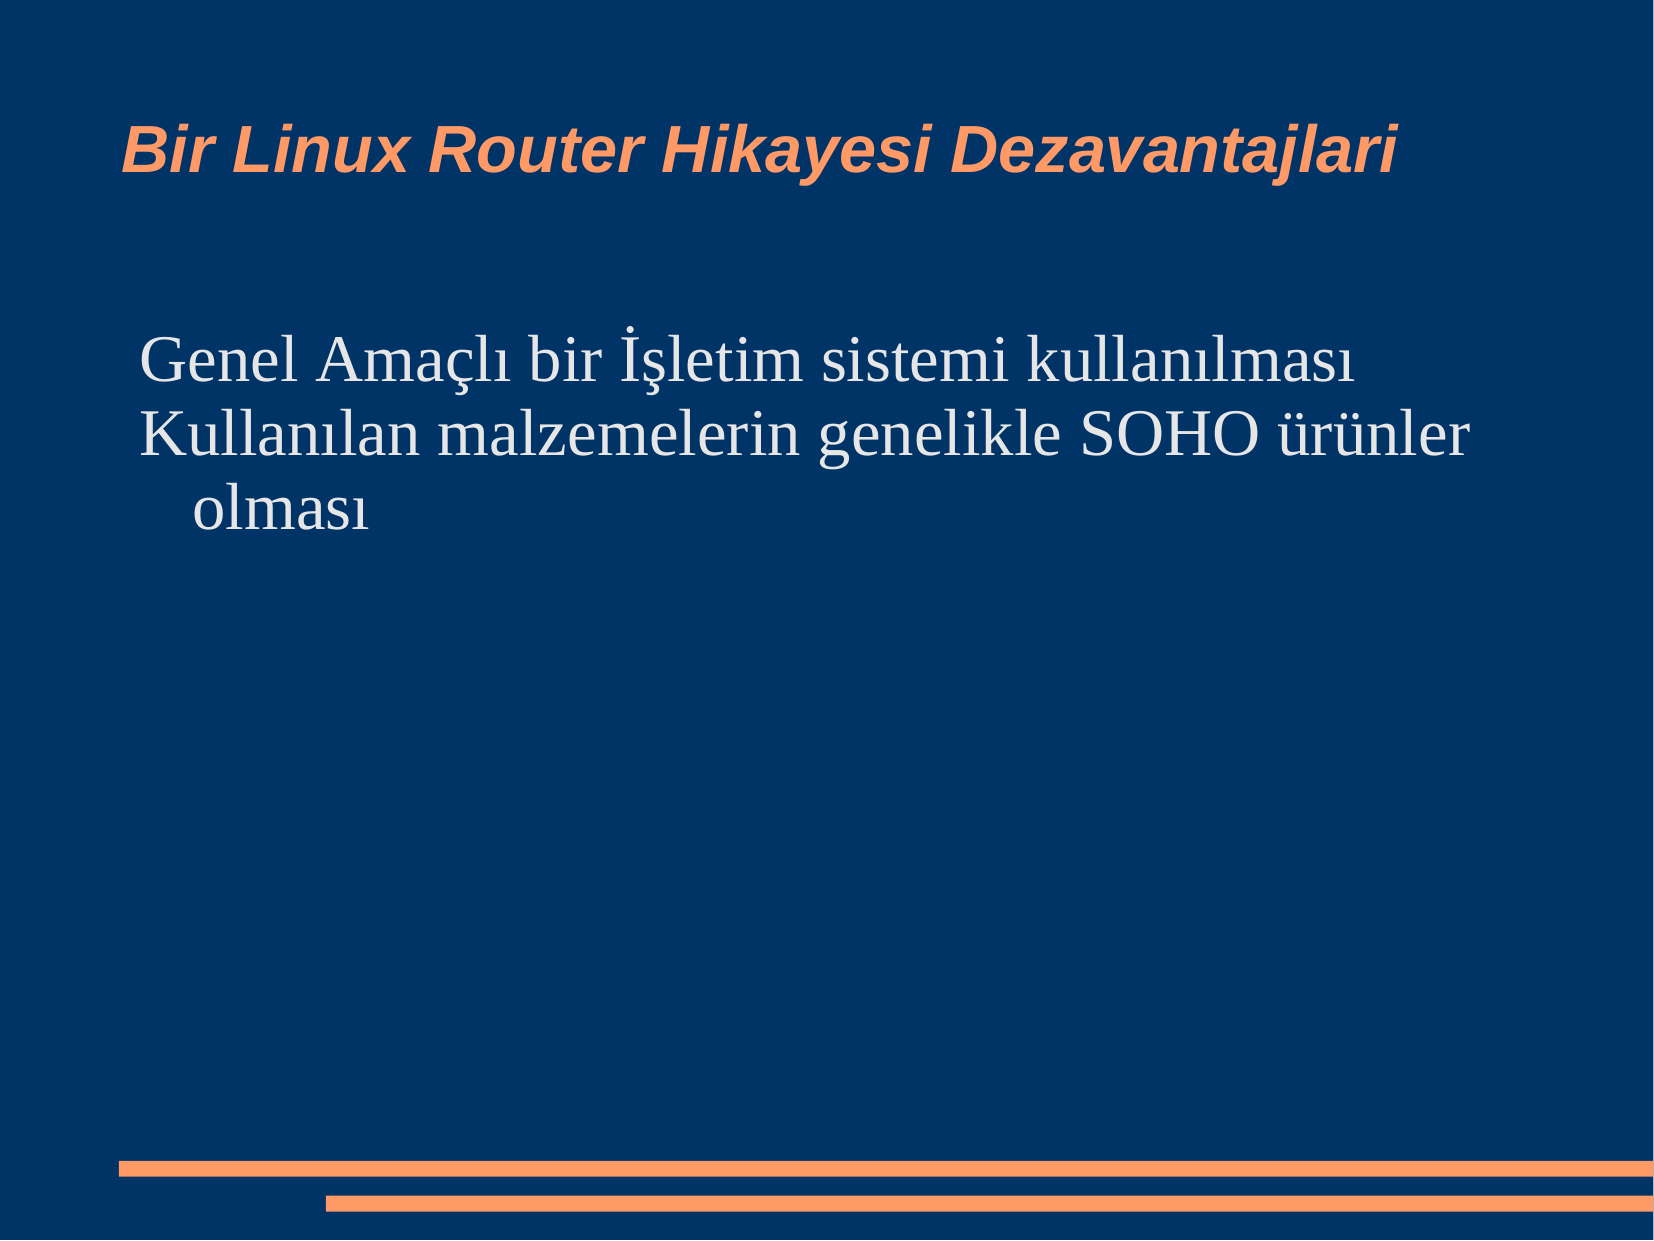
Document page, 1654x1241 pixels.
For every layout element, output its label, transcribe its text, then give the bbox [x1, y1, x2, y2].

title Bir Linux Router Hikayesi Dezavantajlari [121, 46, 1534, 254]
list Genel Amaçlı bir İşletim sistemi kullanılması Kullanılan malzemelerin genelikle SOHO ürünler olması [121, 321, 1561, 1132]
